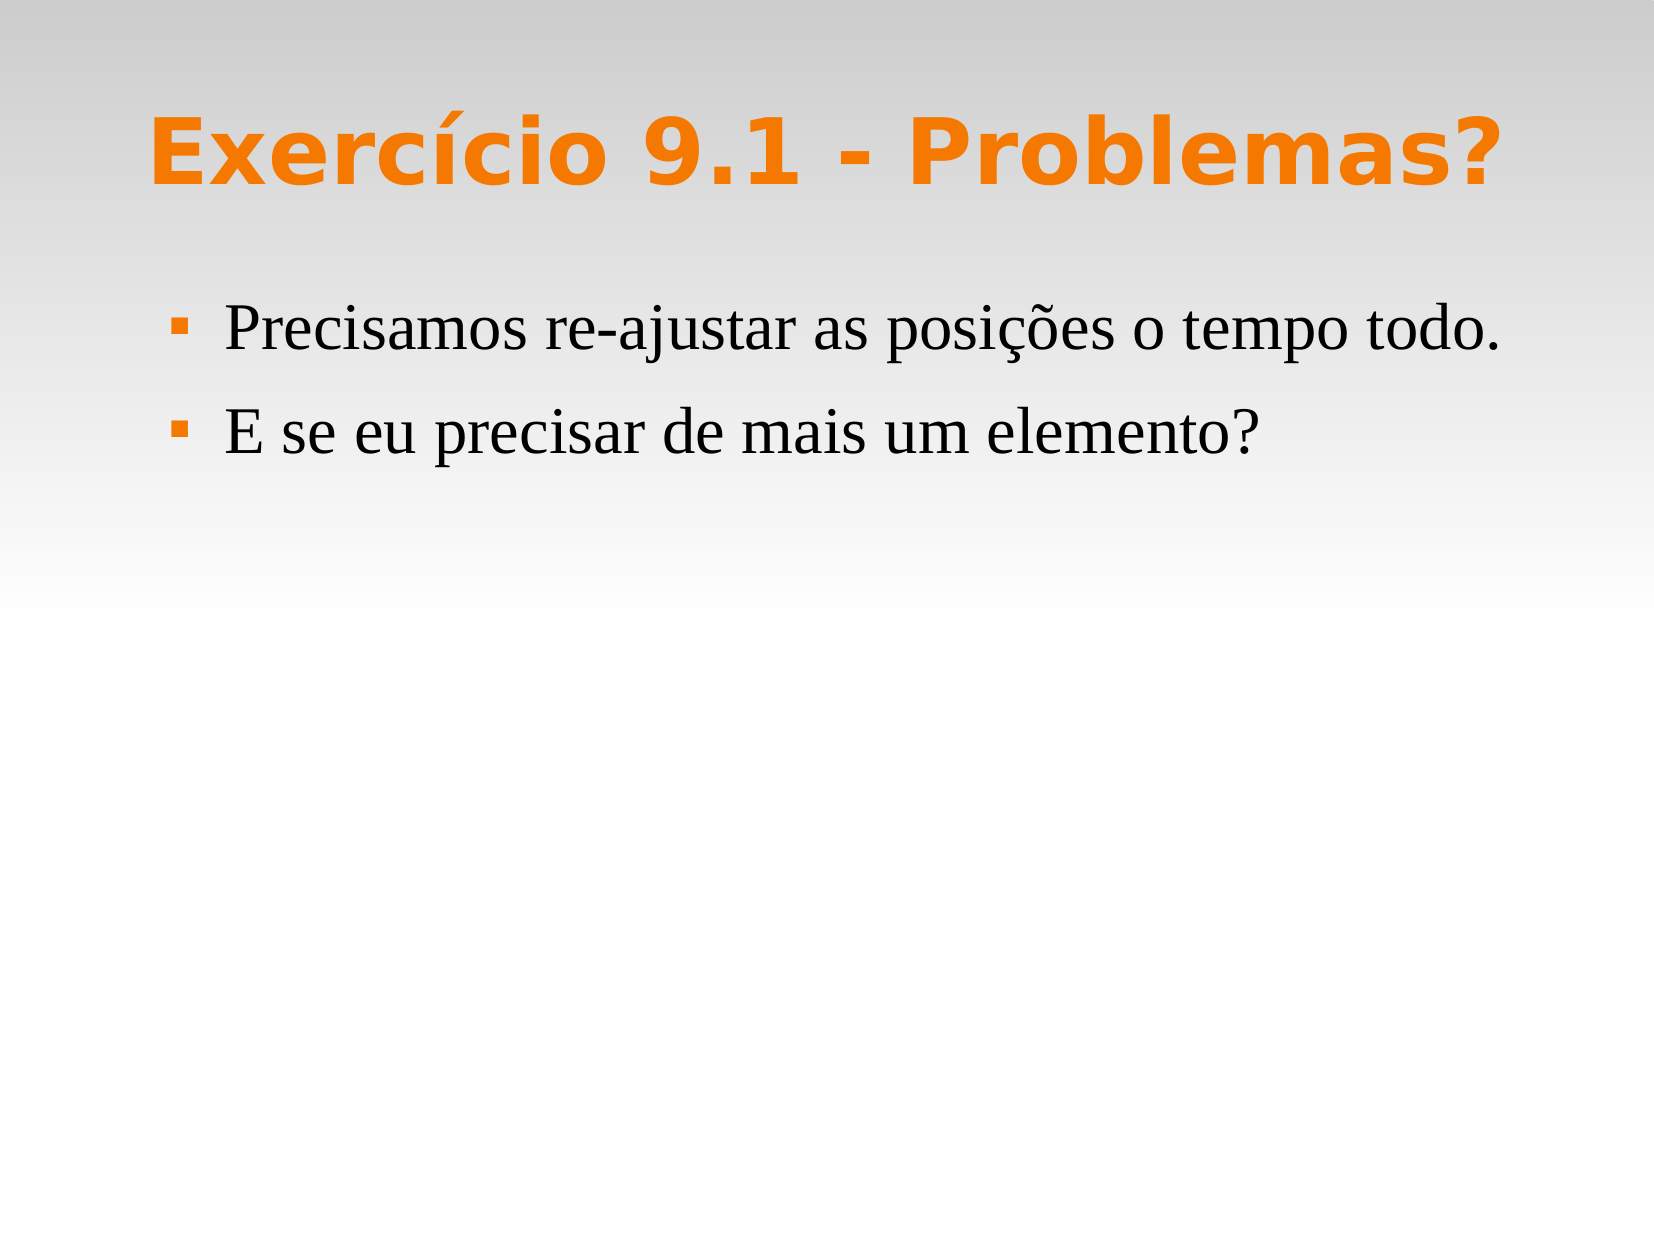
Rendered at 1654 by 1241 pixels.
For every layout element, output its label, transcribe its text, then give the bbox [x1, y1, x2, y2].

title Exercício 9.1 - Problemas? [82, 49, 1571, 257]
list Precisamos re-ajustar as posições o tempo todo. E se eu precisar de mais um elemento? [82, 290, 1571, 1109]
